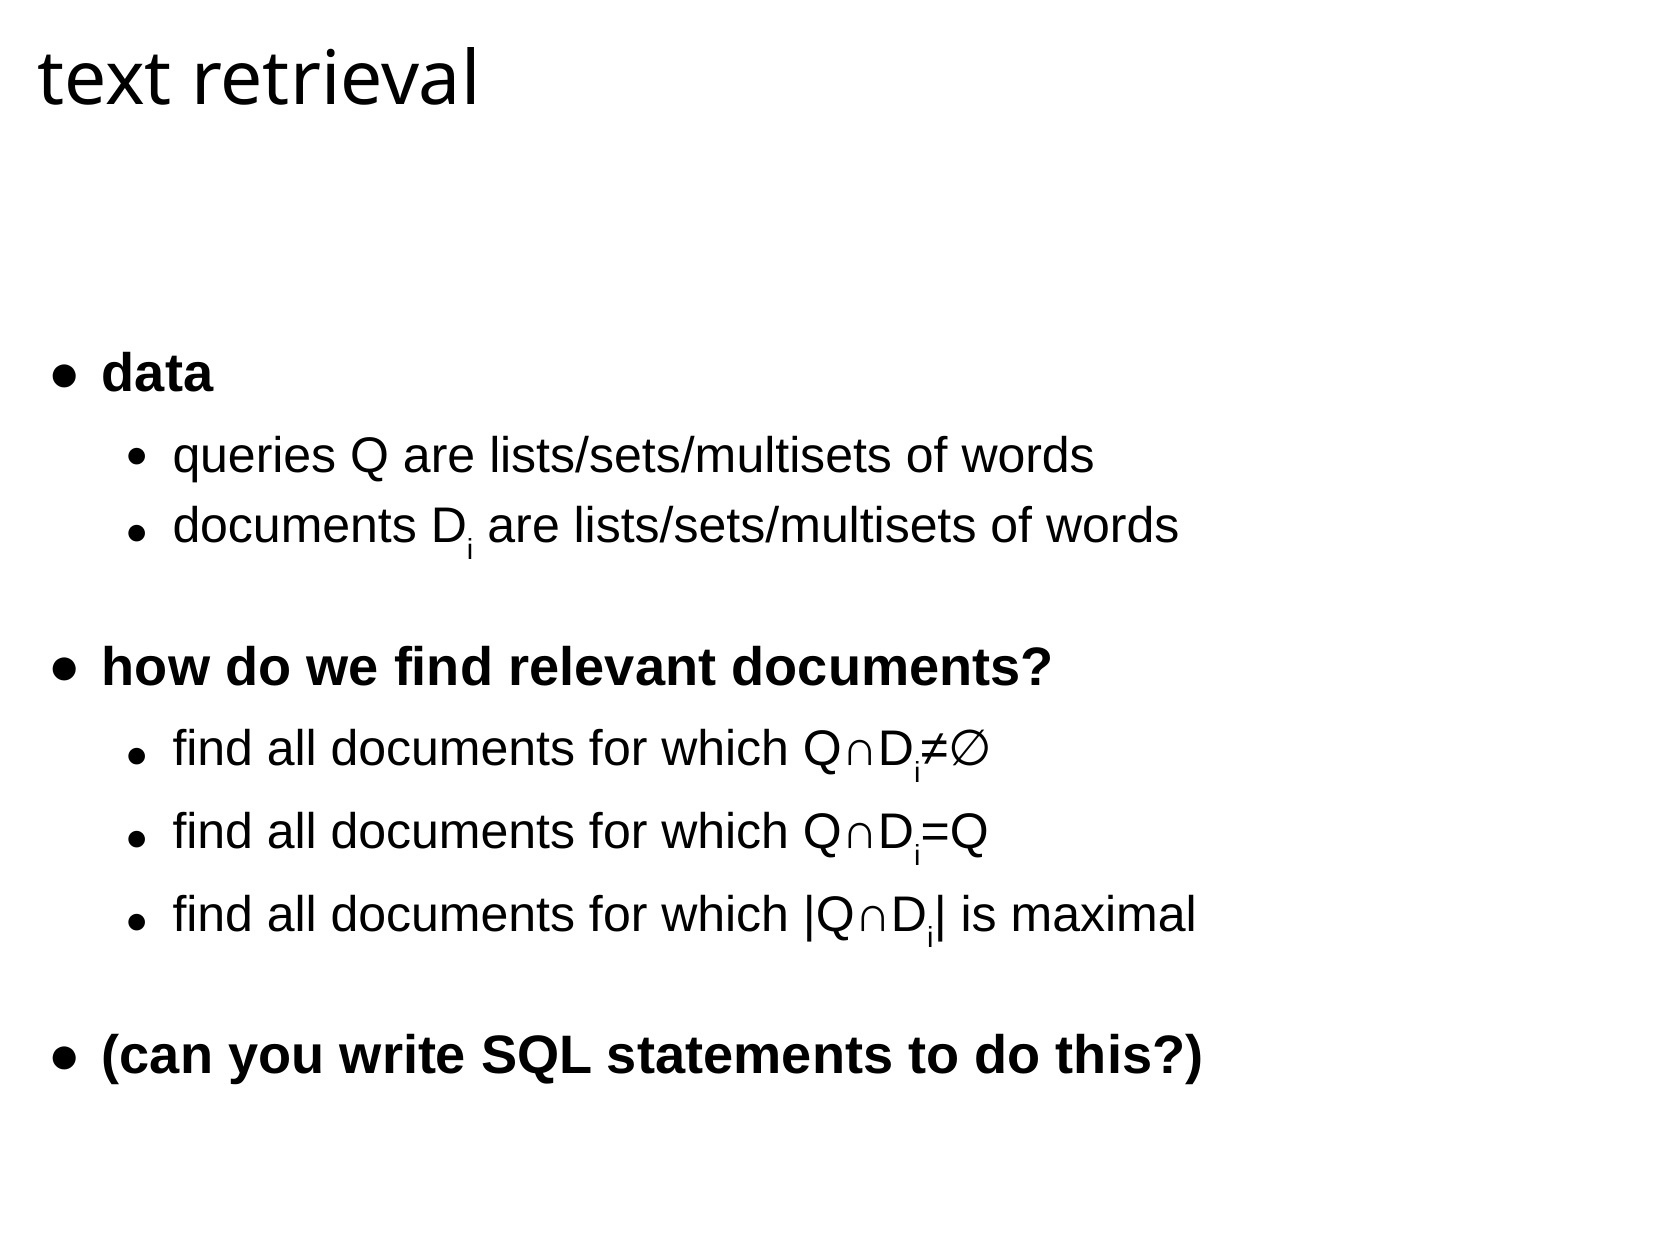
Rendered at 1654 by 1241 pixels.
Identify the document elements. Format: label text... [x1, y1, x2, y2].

list data queries Q are lists/sets/multisets of words documents Di are lists/sets/multisets of words how do we find relevant documents? find all documents for which Q∩Di≠∅ find all documents for which Q∩Di=Q find all documents for which |Q∩Di| is maximal (can you write SQL statements to do this?) [30, 194, 1654, 1233]
title text retrieval [37, 7, 1613, 143]
